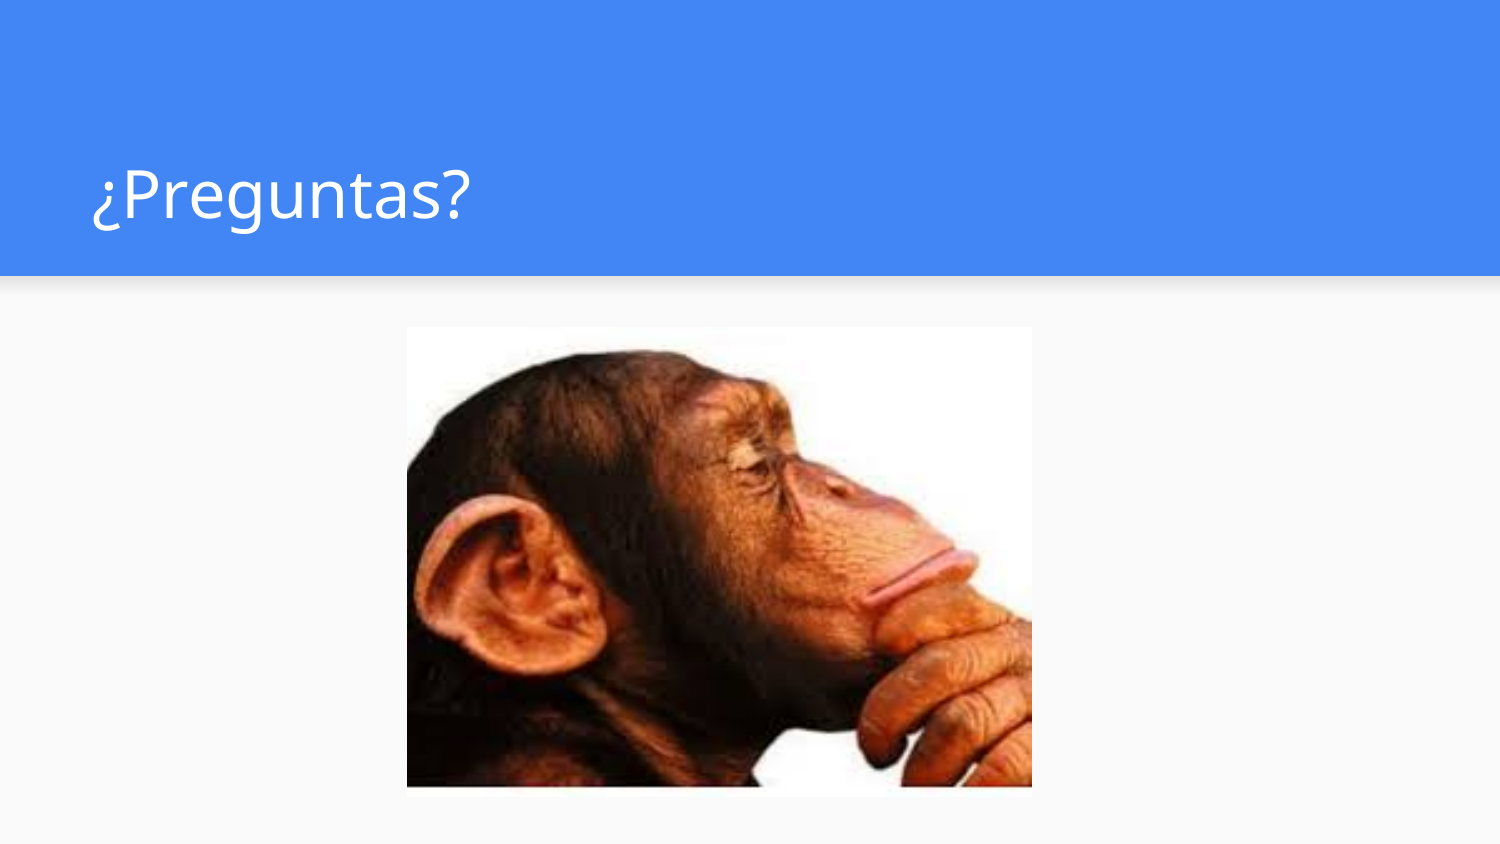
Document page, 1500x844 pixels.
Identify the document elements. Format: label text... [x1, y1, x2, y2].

title ¿Preguntas? [77, 121, 1427, 248]
picture [407, 327, 1032, 797]
